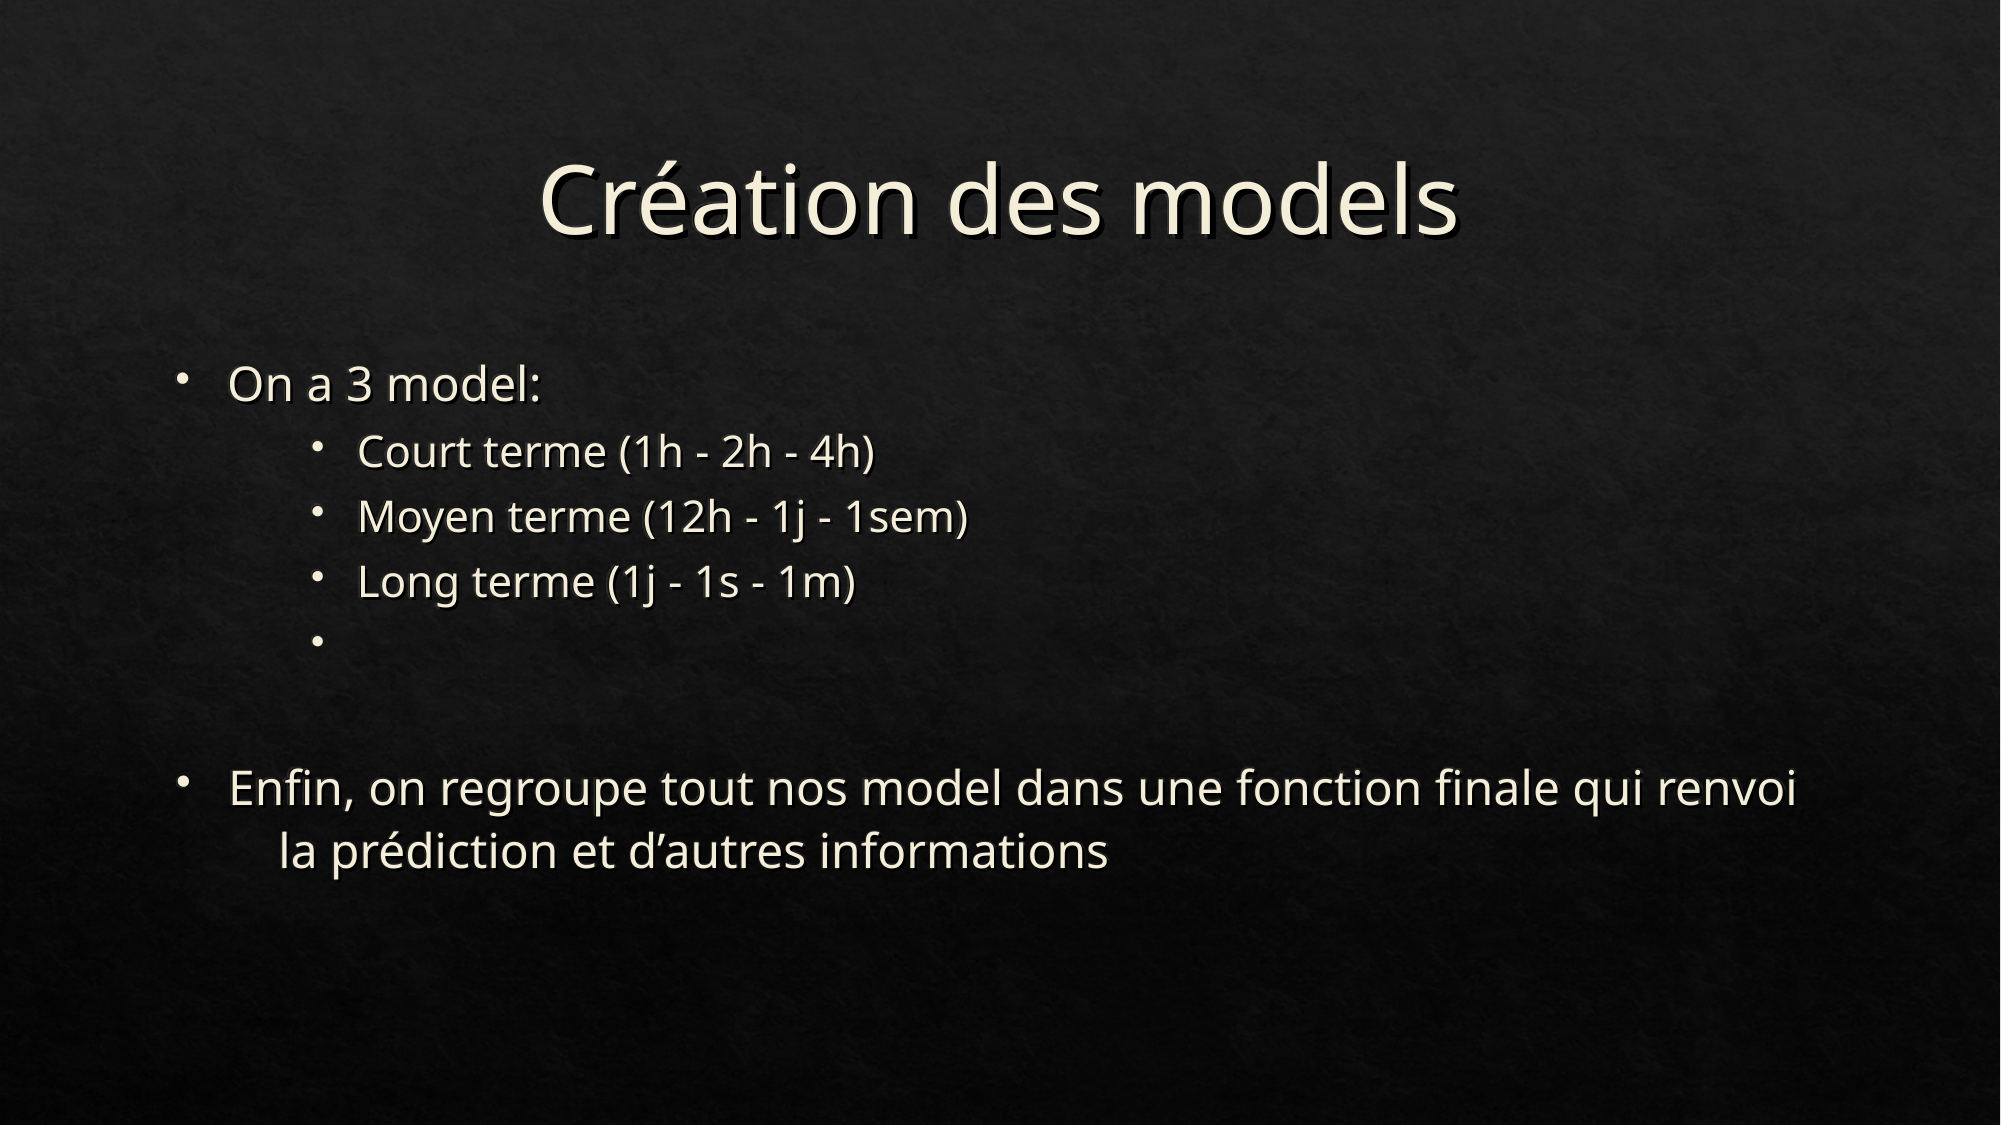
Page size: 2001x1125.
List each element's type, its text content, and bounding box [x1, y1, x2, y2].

title Création des models [149, 99, 1849, 307]
text_box Enfin, on regroupe tout nos model dans une fonction finale qui renvoi la prédiction et d’autres informations [150, 744, 1850, 954]
list On a 3 model: Court terme (1h - 2h - 4h) Moyen terme (12h - 1j - 1sem) Long terme (1j - 1s - 1m) [149, 340, 1849, 674]
